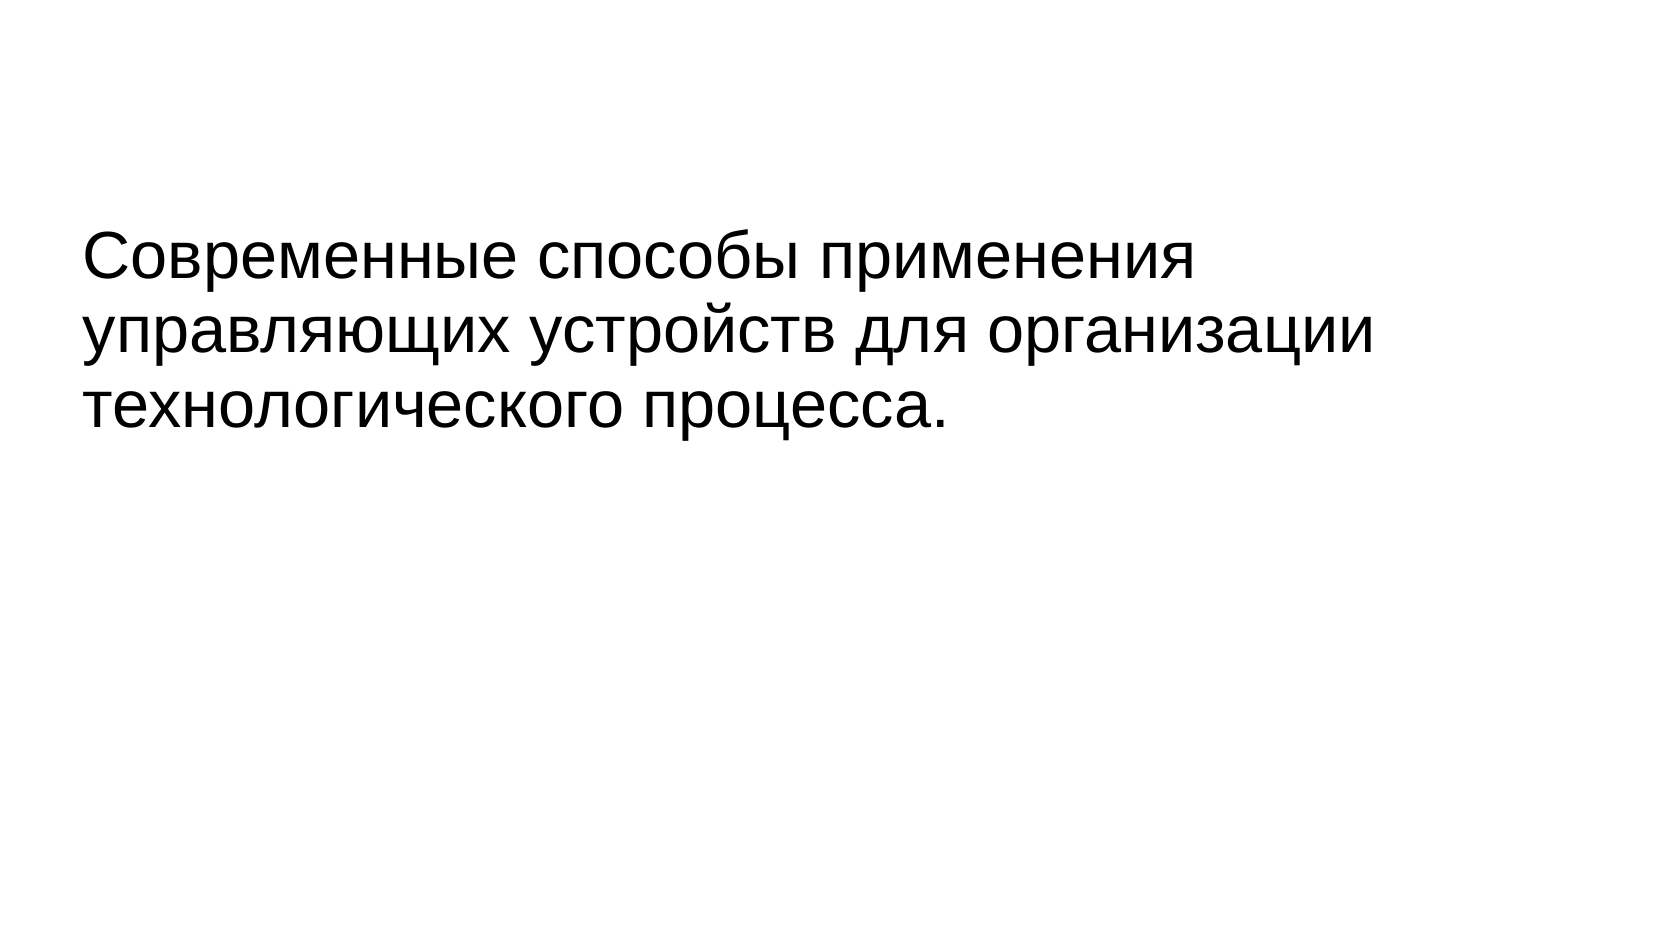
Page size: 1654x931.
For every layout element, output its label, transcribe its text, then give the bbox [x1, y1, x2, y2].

list Современные способы применения управляющих устройств для организации технологического процесса. [82, 217, 1571, 758]
